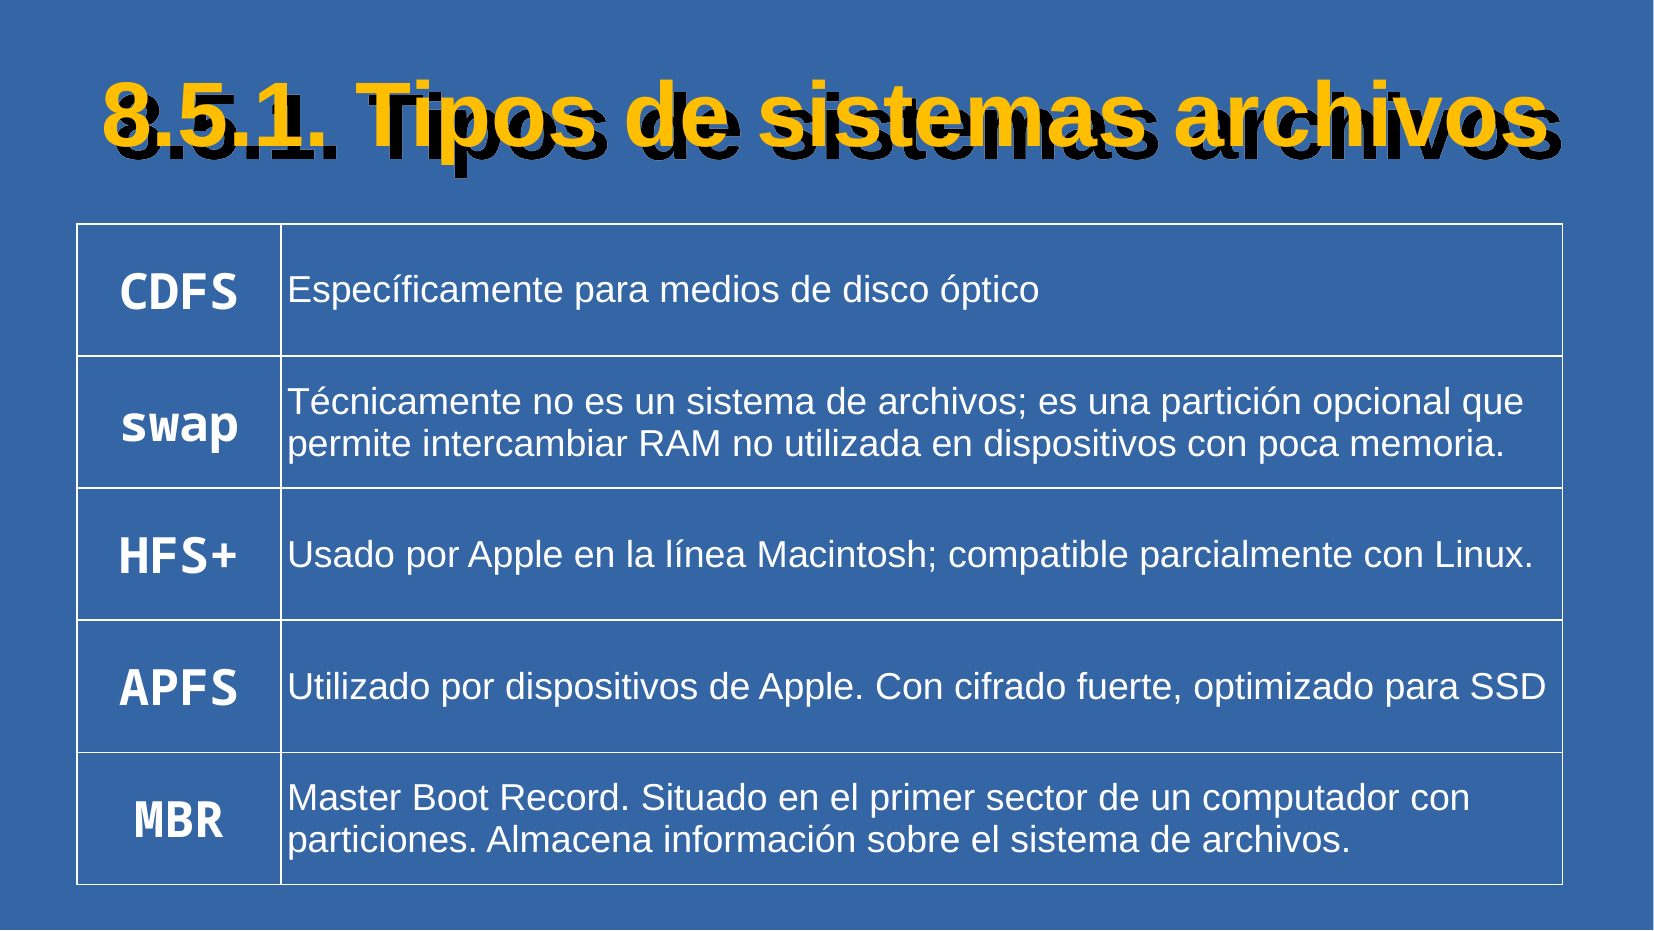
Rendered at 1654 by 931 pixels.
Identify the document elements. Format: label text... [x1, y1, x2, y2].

table_header Específicamente para medios de disco óptico [282, 225, 1562, 355]
table_header CDFS [78, 225, 280, 355]
table_cell Técnicamente no es un sistema de archivos; es una partición opcional que permite intercambiar RAM no utilizada en dispositivos con poca memoria. [282, 357, 1562, 487]
table_cell MBR [78, 753, 280, 884]
table_cell Master Boot Record. Situado en el primer sector de un computador con particiones. Almacena información sobre el sistema de archivos. [282, 753, 1562, 884]
table_cell Usado por Apple en la línea Macintosh; compatible parcialmente con Linux. [282, 489, 1562, 619]
table_cell APFS [78, 621, 280, 752]
table_cell swap [78, 357, 280, 487]
table_cell HFS+ [78, 489, 280, 619]
table_cell Utilizado por dispositivos de Apple. Con cifrado fuerte, optimizado para SSD [282, 621, 1562, 752]
title 8.5.1. Tipos de sistemas archivos [82, 37, 1571, 193]
